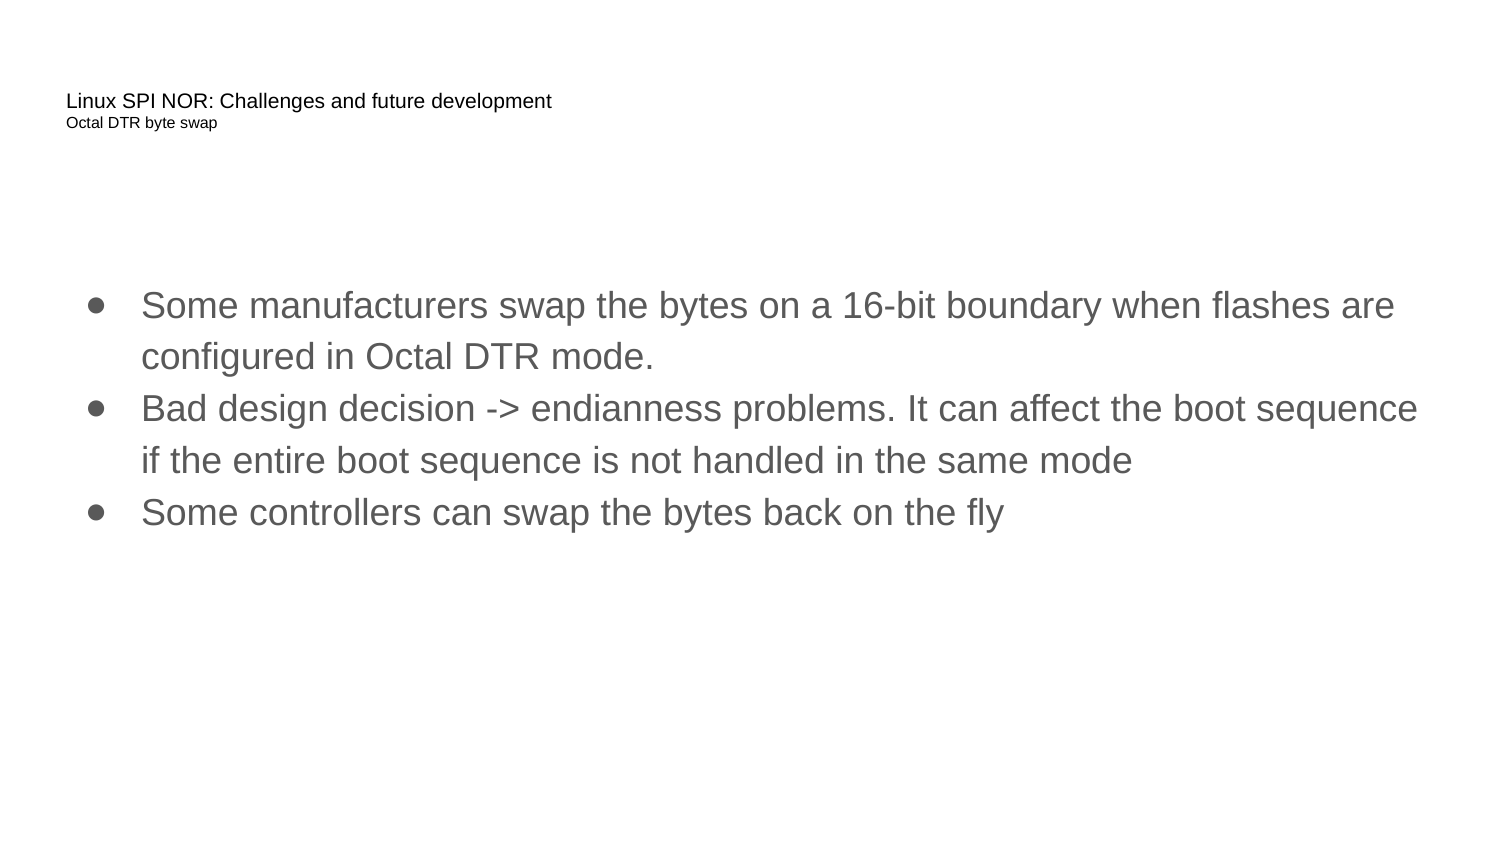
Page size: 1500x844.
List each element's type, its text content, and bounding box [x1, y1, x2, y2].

list Some manufacturers swap the bytes on a 16-bit boundary when flashes are configured in Octal DTR mode. Bad design decision -> endianness problems. It can affect the boot sequence if the entire boot sequence is not handled in the same mode Some controllers can swap the bytes back on the fly [51, 189, 1449, 750]
title Linux SPI NOR: Challenges and future development Octal DTR byte swap [51, 72, 1449, 167]
